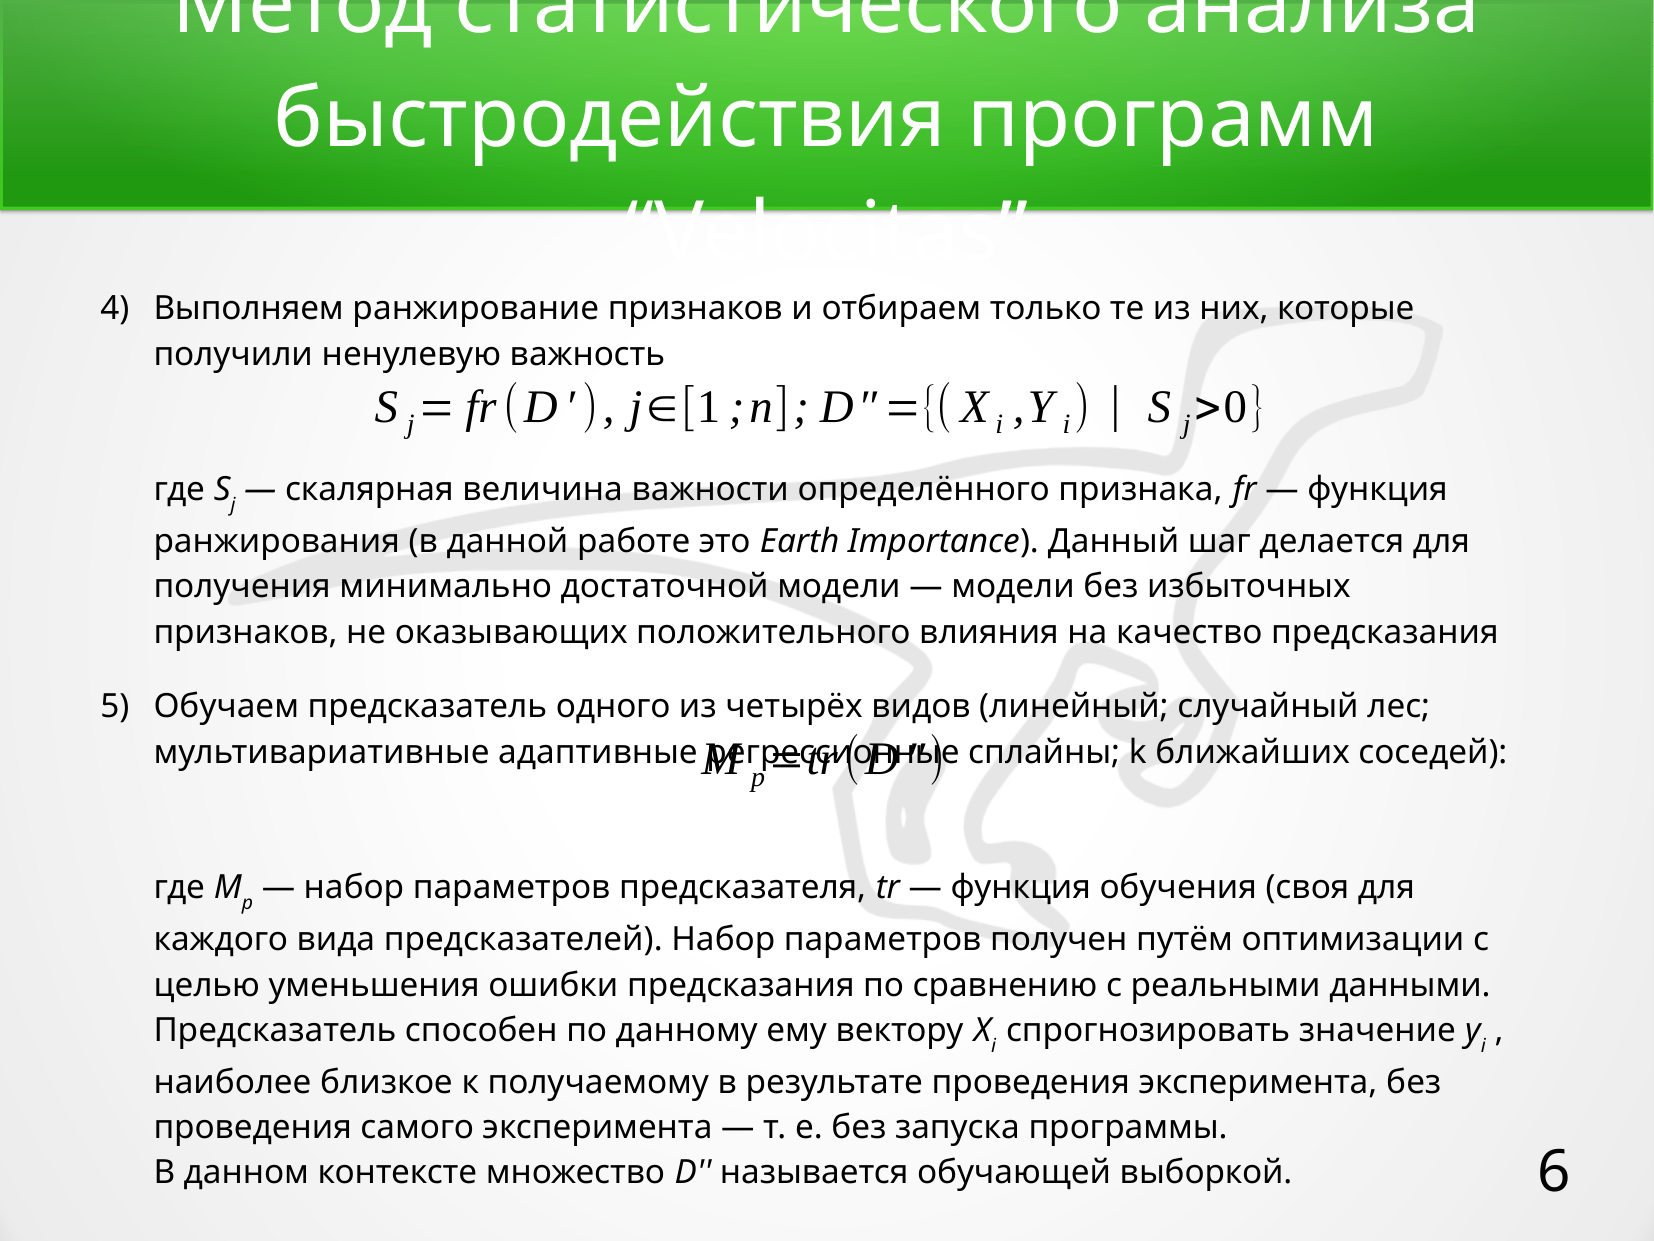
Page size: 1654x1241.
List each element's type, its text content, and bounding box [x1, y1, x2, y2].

list Выполняем ранжирование признаков и отбираем только те из них, которые получили ненулевую важность где Sj — скалярная величина важности определённого признака, fr — функция ранжирования (в данной работе это Earth Importance). Данный шаг делается для получения минимально достаточной модели — модели без избыточных признаков, не оказывающих положительного влияния на качество предсказания Обучаем предсказатель одного из четырёх видов (линейный; случайный лес; мультивариативные адаптивные регрессионные сплайны; k ближайших соседей): где Mp — набор параметров предсказателя, tr — функция обучения (своя для каждого вида предсказателей). Набор параметров получен путём оптимизации с целью уменьшения ошибки предсказания по сравнению с реальными данными. Предсказатель способен по данному ему вектору Xi спрогнозировать значение yi , наиболее близкое к получаемому в результате проведения эксперимента, без проведения самого эксперимента — т. е. без запуска программы. В данном контексте множество D'' называется обучающей выборкой. [82, 284, 1538, 1210]
chart [360, 381, 1280, 442]
title Метод статистического анализа быстродействия программ “Velocitas” [82, 13, 1571, 215]
chart [686, 733, 957, 794]
